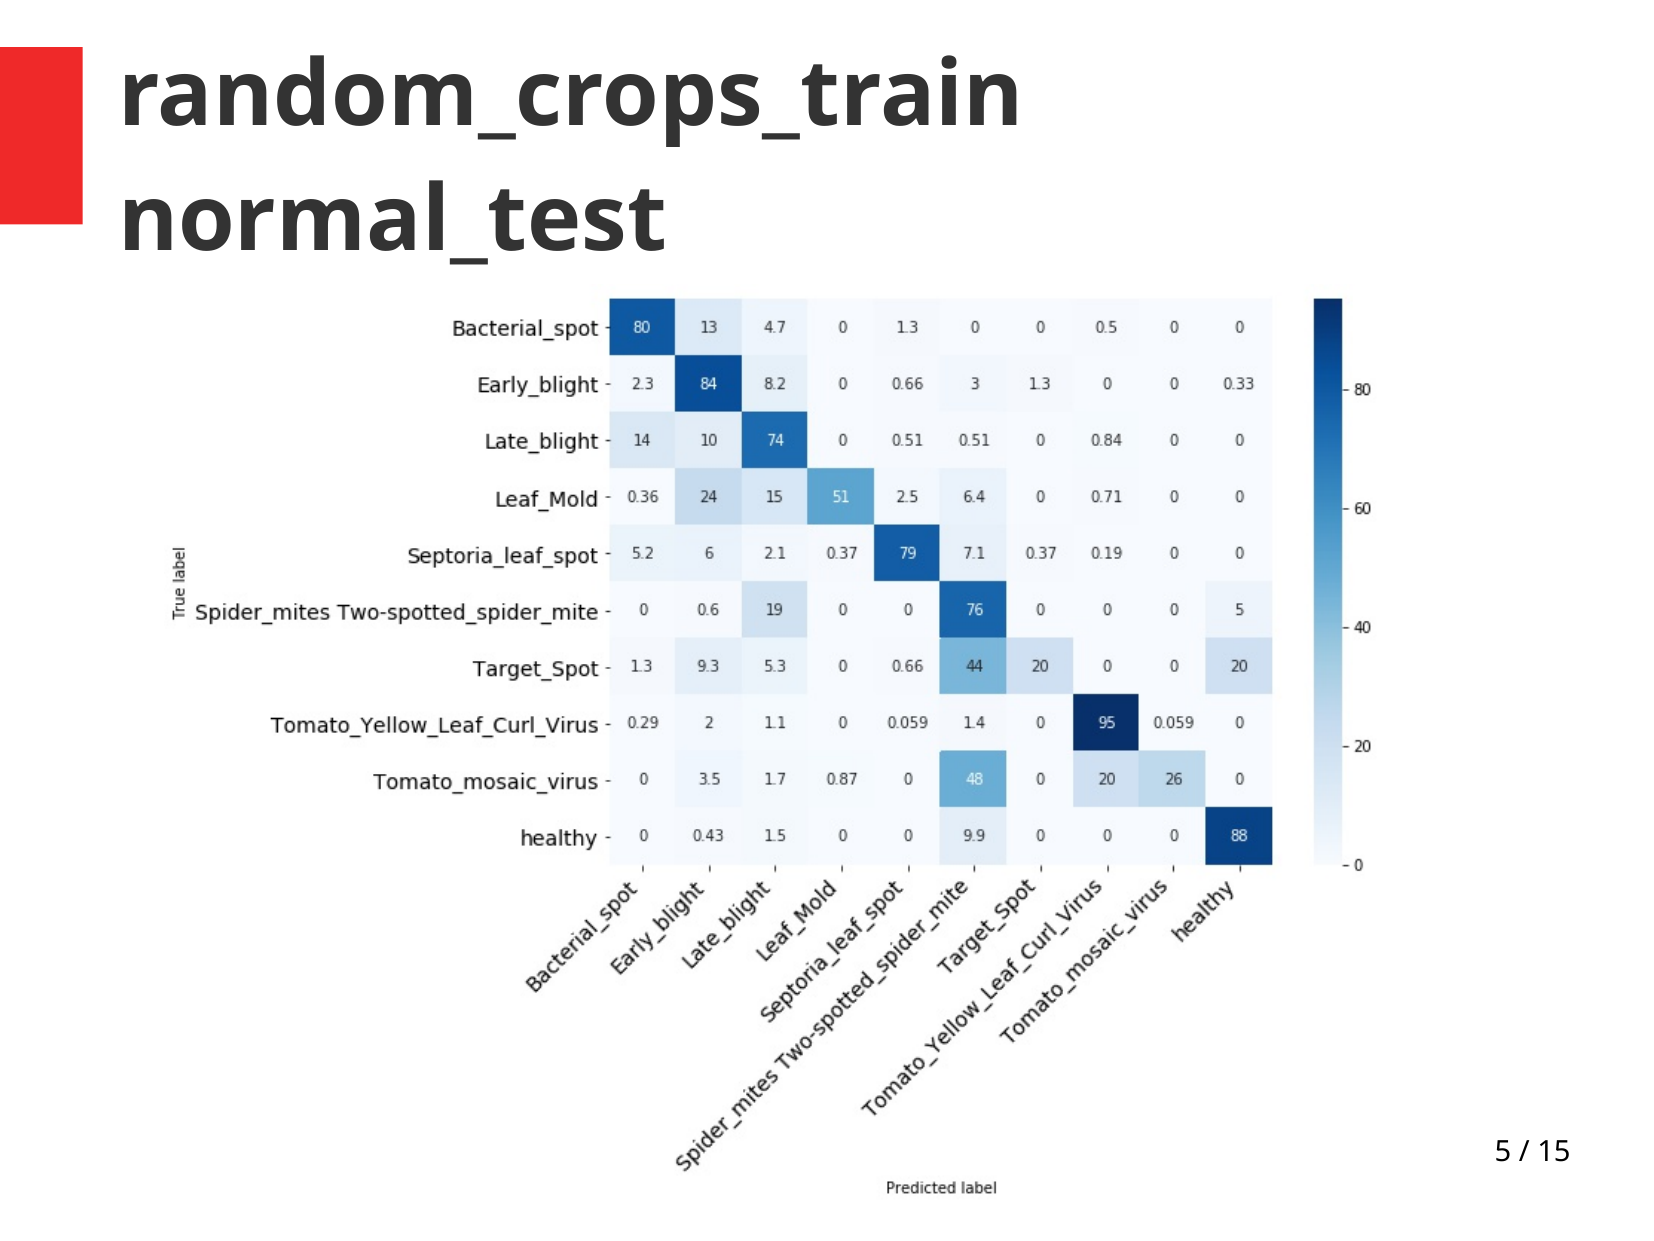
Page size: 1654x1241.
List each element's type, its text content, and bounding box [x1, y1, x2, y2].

picture [164, 284, 1381, 1207]
title random_crops_train normal_test [118, 45, 1571, 260]
